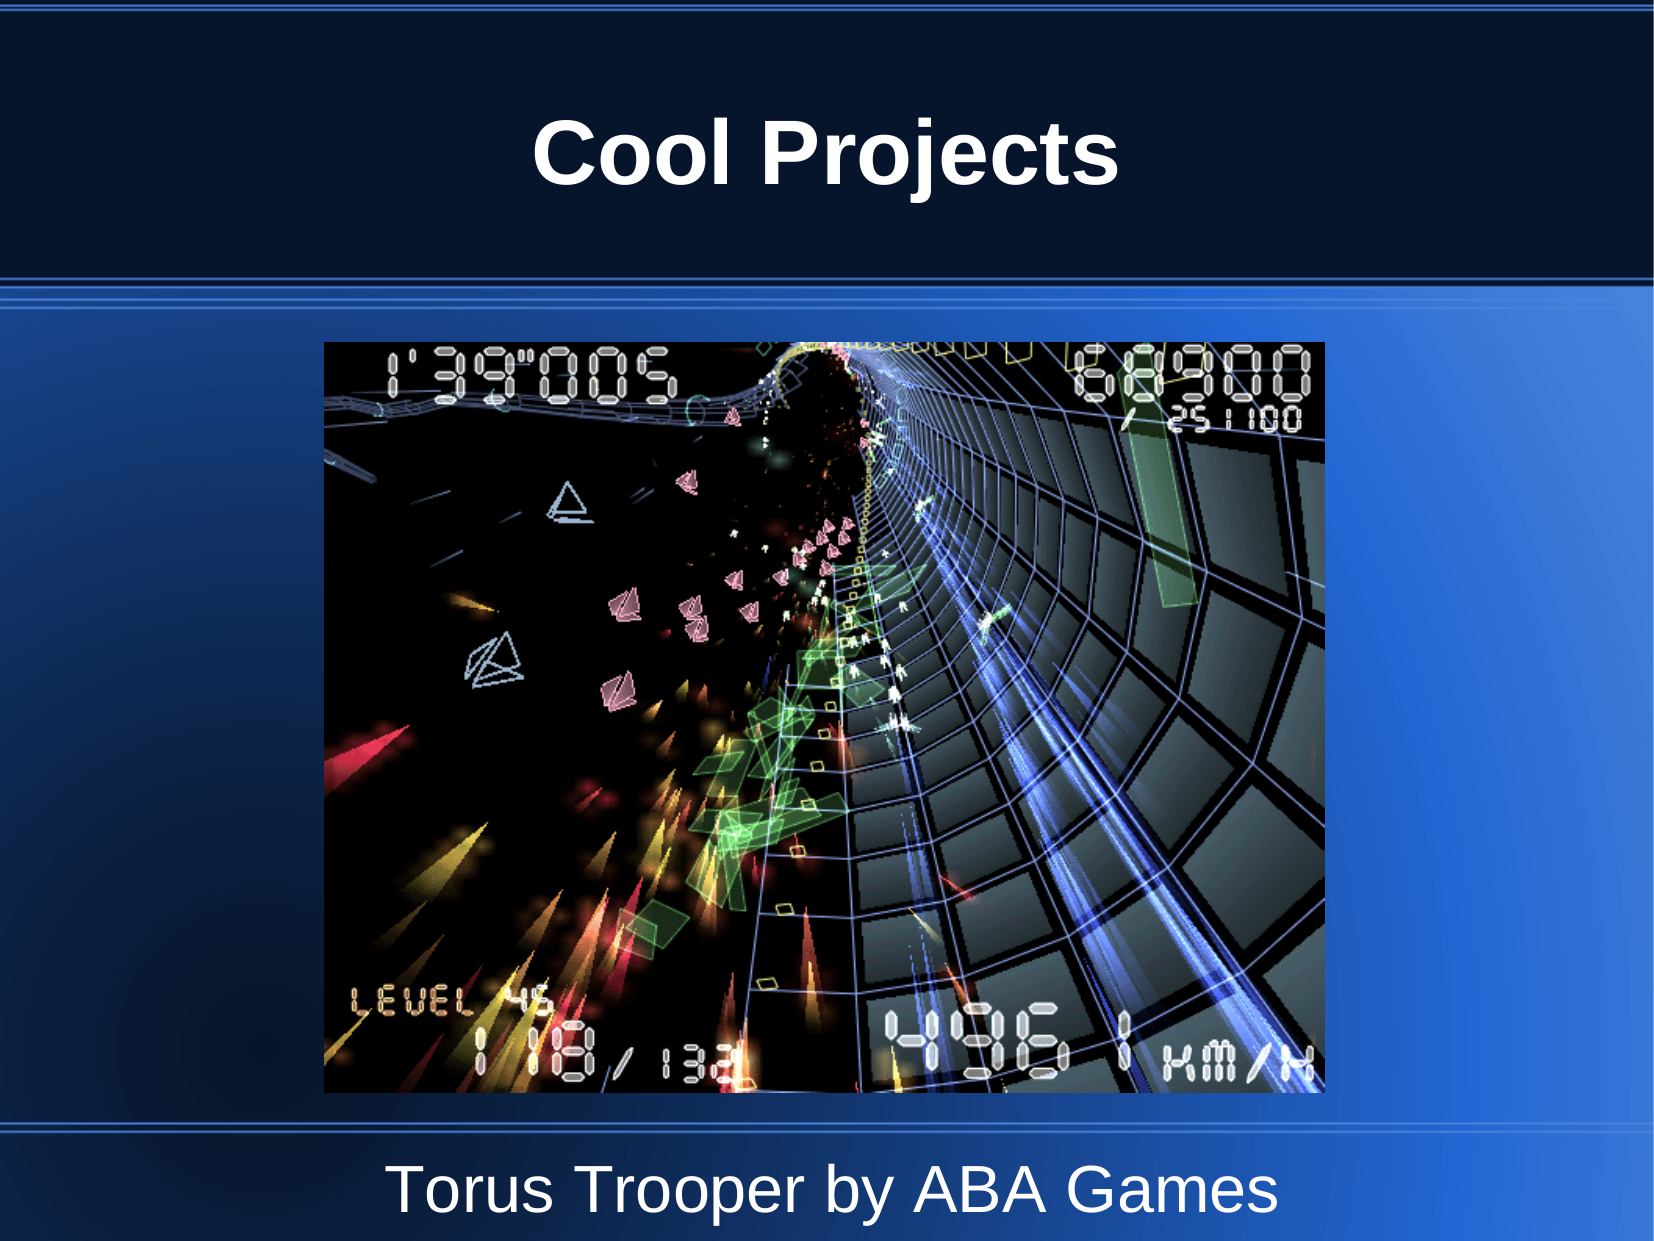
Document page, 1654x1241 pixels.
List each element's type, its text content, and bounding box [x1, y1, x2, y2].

picture [0, 0, 1654, 1241]
list Torus Trooper by ABA Games [29, 1151, 1565, 1235]
title Cool Projects [82, 49, 1571, 257]
